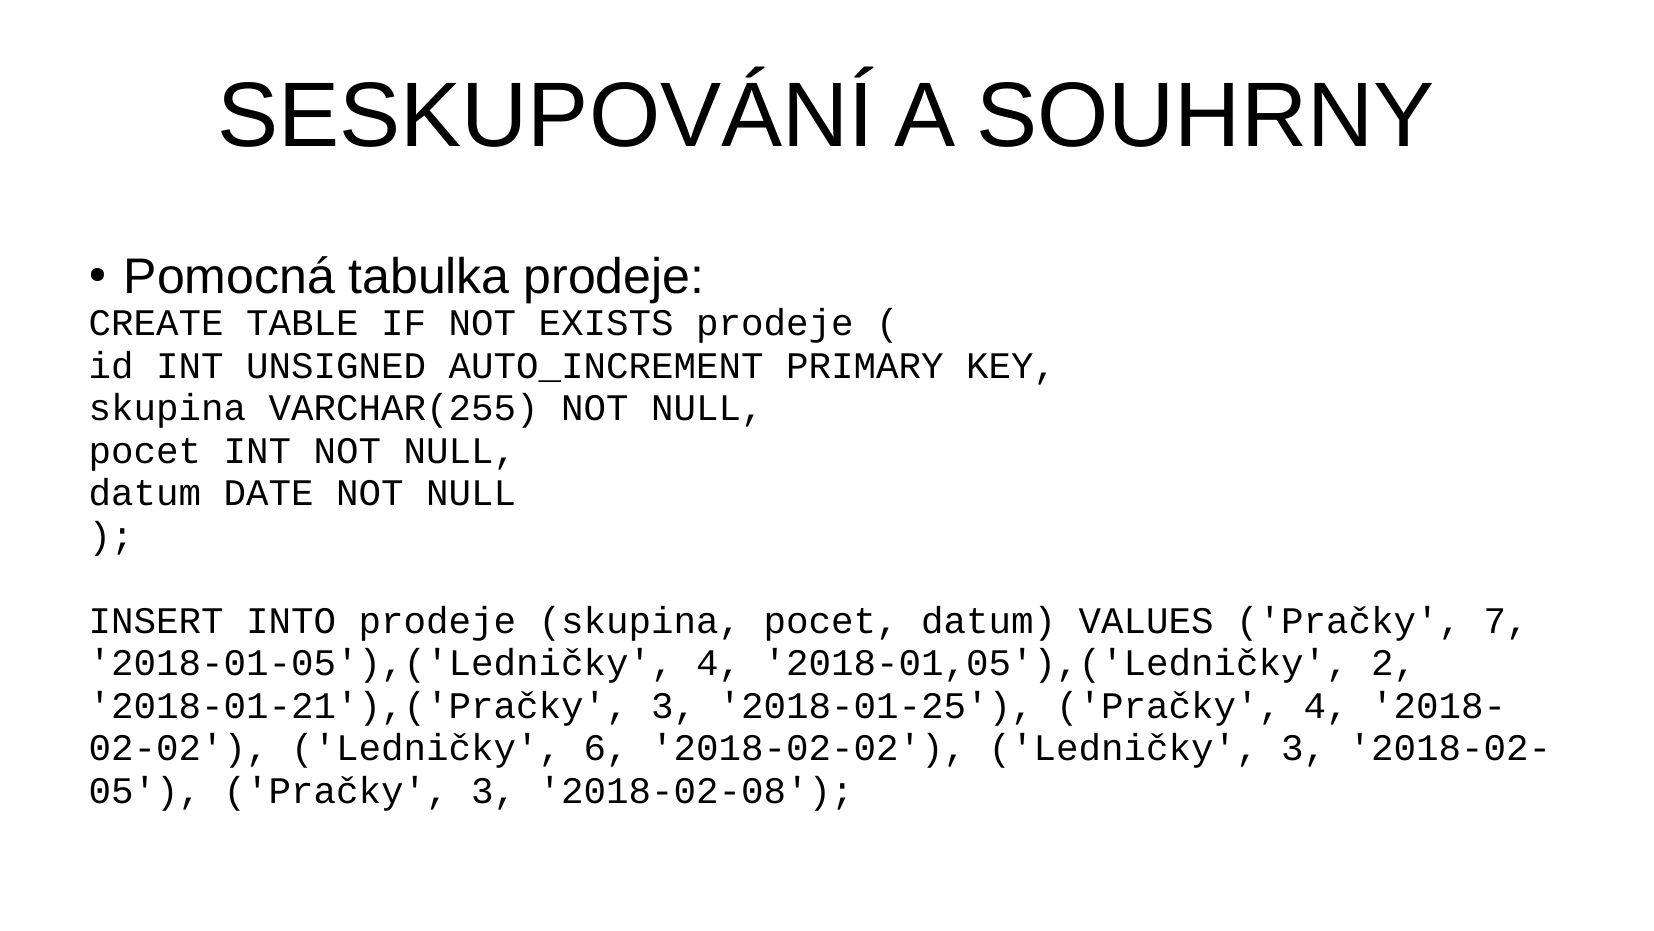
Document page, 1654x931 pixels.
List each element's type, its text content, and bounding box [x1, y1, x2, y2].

title SESKUPOVÁNÍ A SOUHRNY [82, 37, 1571, 193]
subtitle Pomocná tabulka prodeje: CREATE TABLE IF NOT EXISTS prodeje ( id INT UNSIGNED AUTO_INCREMENT PRIMARY KEY, skupina VARCHAR(255) NOT NULL, pocet INT NOT NULL, datum DATE NOT NULL ); INSERT INTO prodeje (skupina, pocet, datum) VALUES ('Pračky', 7, '2018-01-05'),('Ledničky', 4, '2018-01,05'),('Ledničky', 2, '2018-01-21'),('Pračky', 3, '2018-01-25'), ('Pračky', 4, '2018-02-02'), ('Ledničky', 6, '2018-02-02'), ('Ledničky', 3, '2018-02-05'), ('Pračky', 3, '2018-02-08'); [88, 177, 1571, 887]
